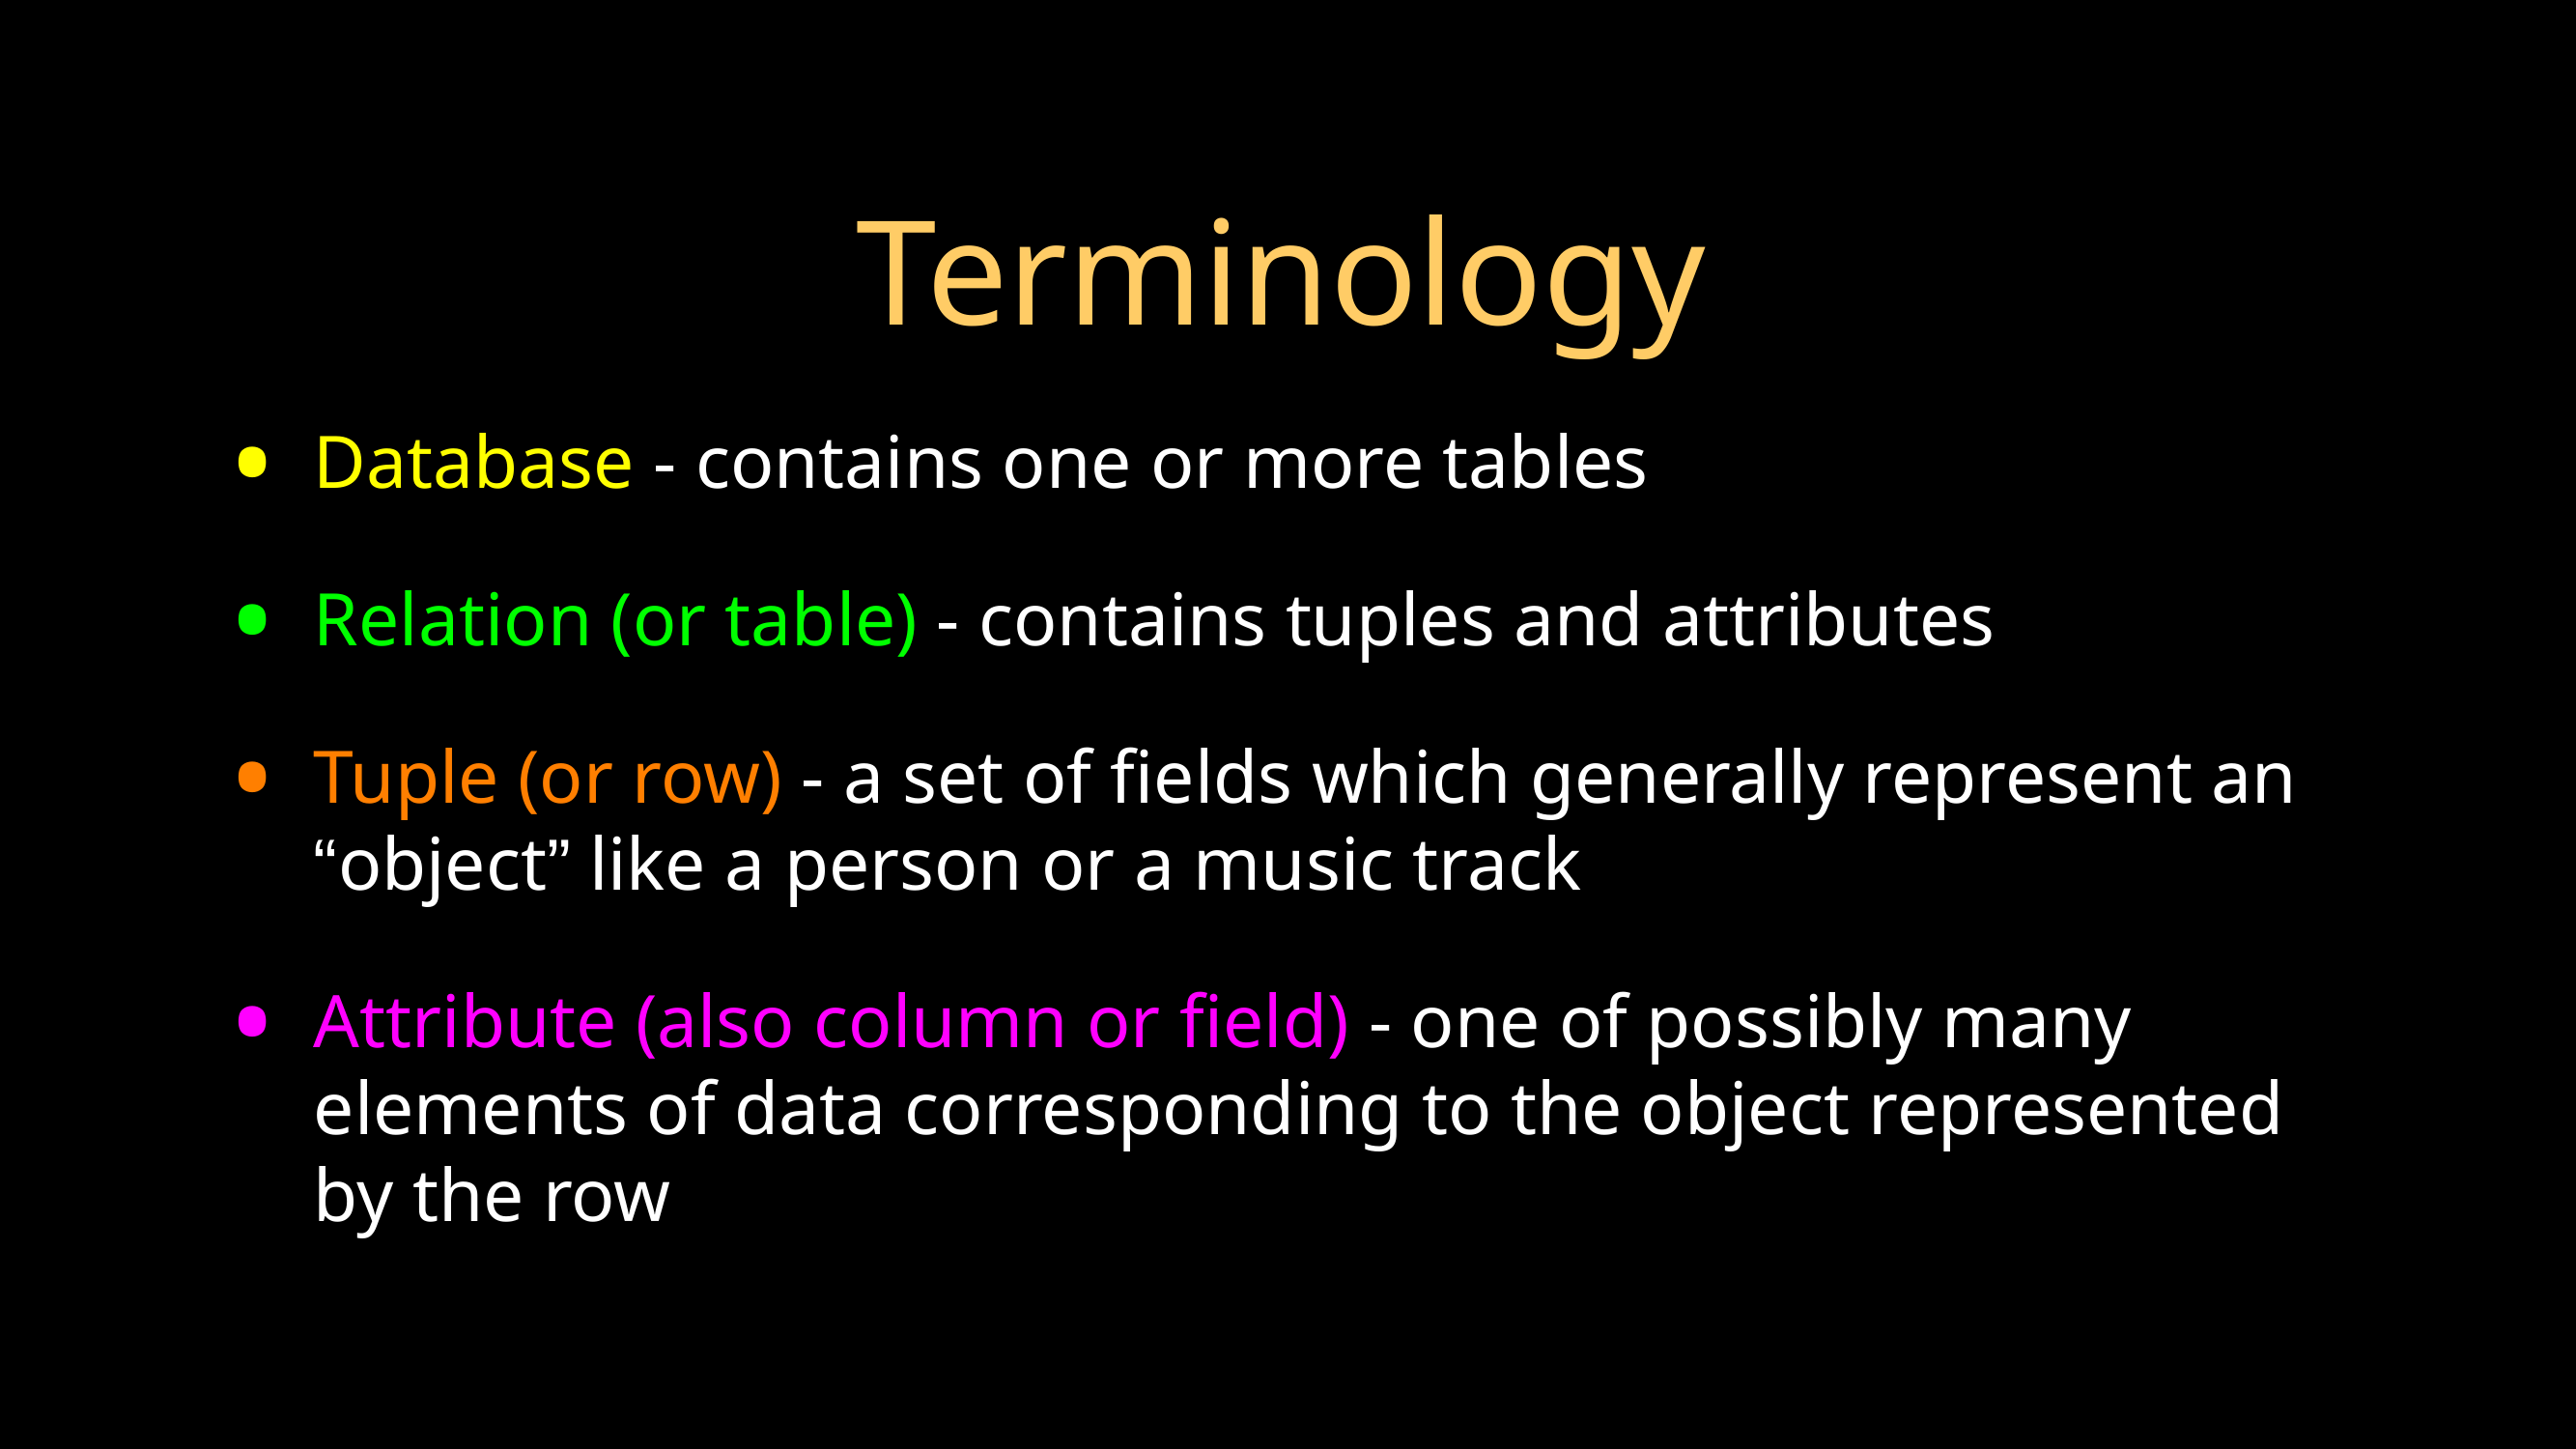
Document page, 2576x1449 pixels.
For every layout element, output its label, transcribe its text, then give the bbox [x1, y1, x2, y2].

title Terminology [177, 84, 2386, 449]
list Database - contains one or more tables Relation (or table) - contains tuples and attributes Tuple (or row) - a set of fields which generally represent an “object” like a person or a music track Attribute (also column or field) - one of possibly many elements of data corresponding to the object represented by the row [188, 374, 2339, 1278]
